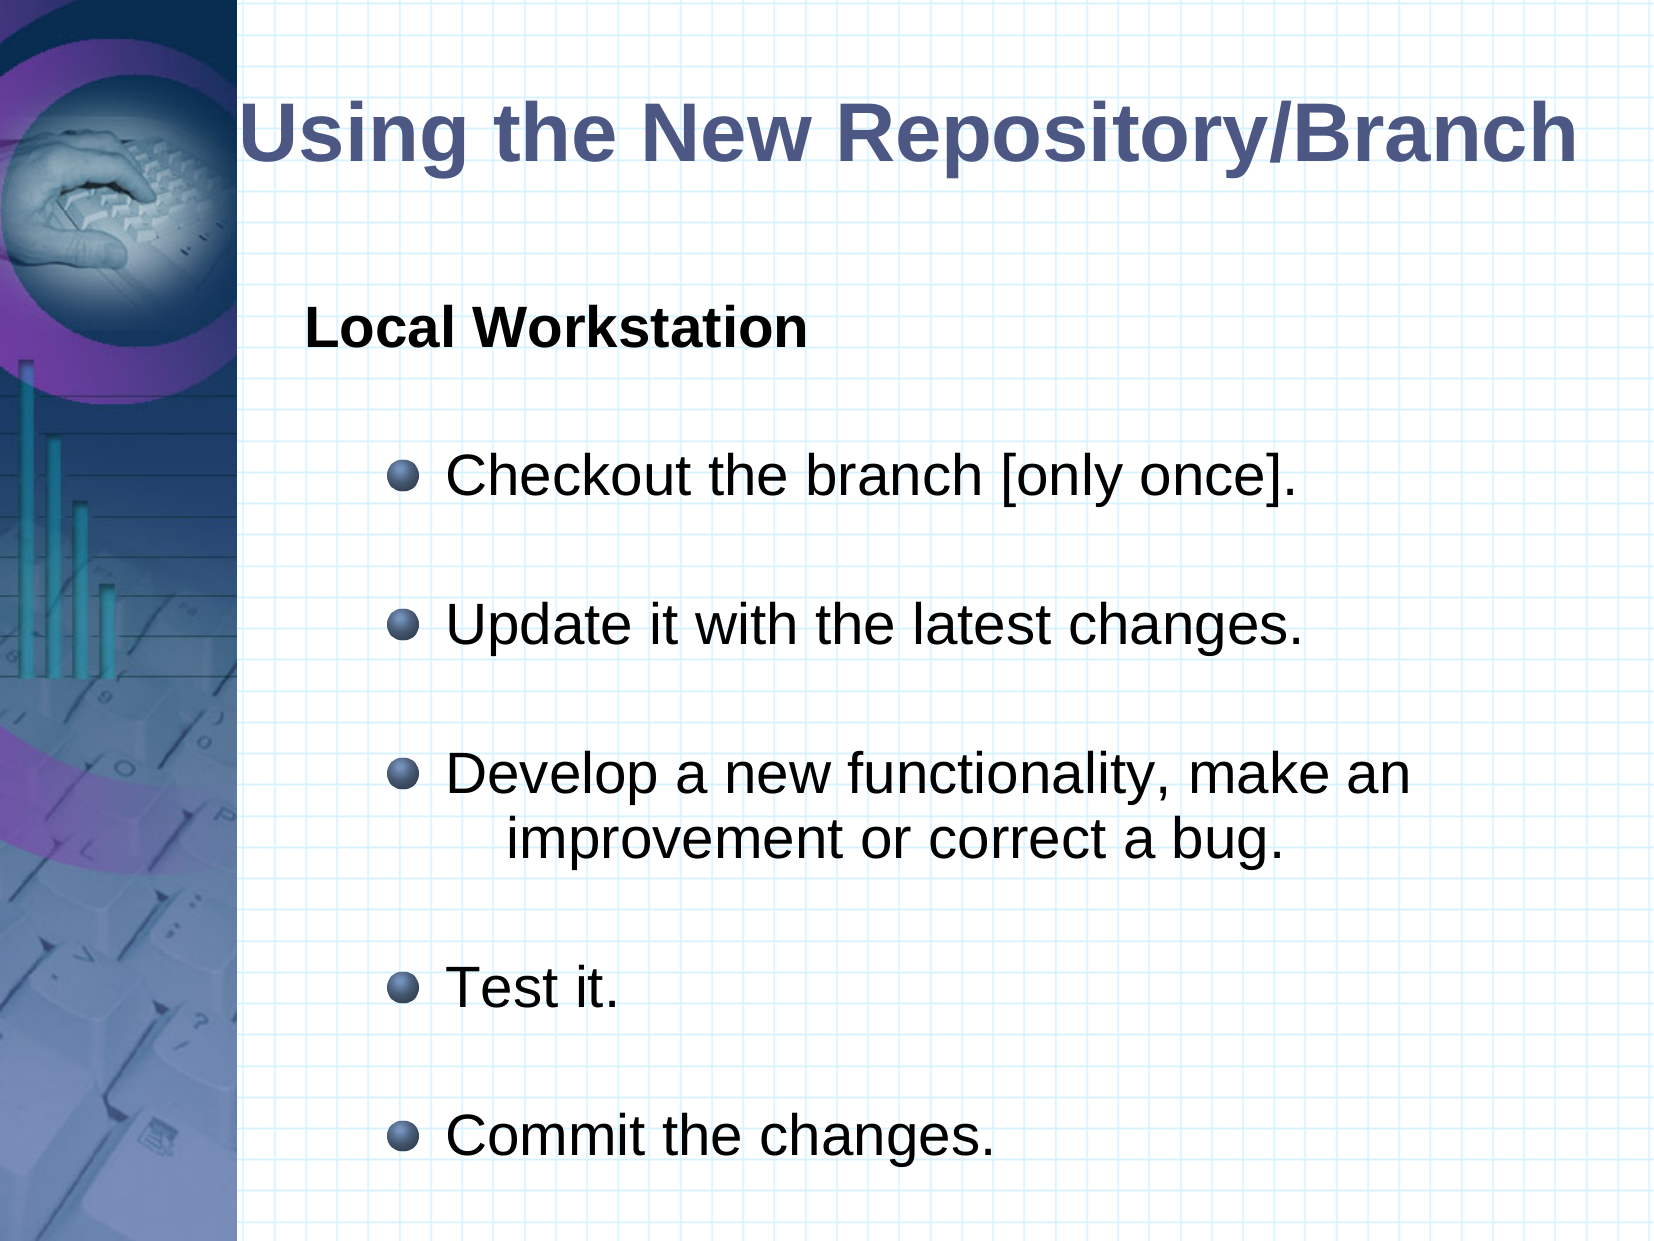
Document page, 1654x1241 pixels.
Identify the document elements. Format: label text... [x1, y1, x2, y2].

title Using the New Repository/Branch [239, 29, 1625, 237]
list Local Workstation Checkout the branch [only once]. Update it with the latest changes. Develop a new functionality, make an improvement or correct a bug. Test it. Commit the changes. [295, 295, 1534, 1168]
picture [0, 0, 1654, 1241]
